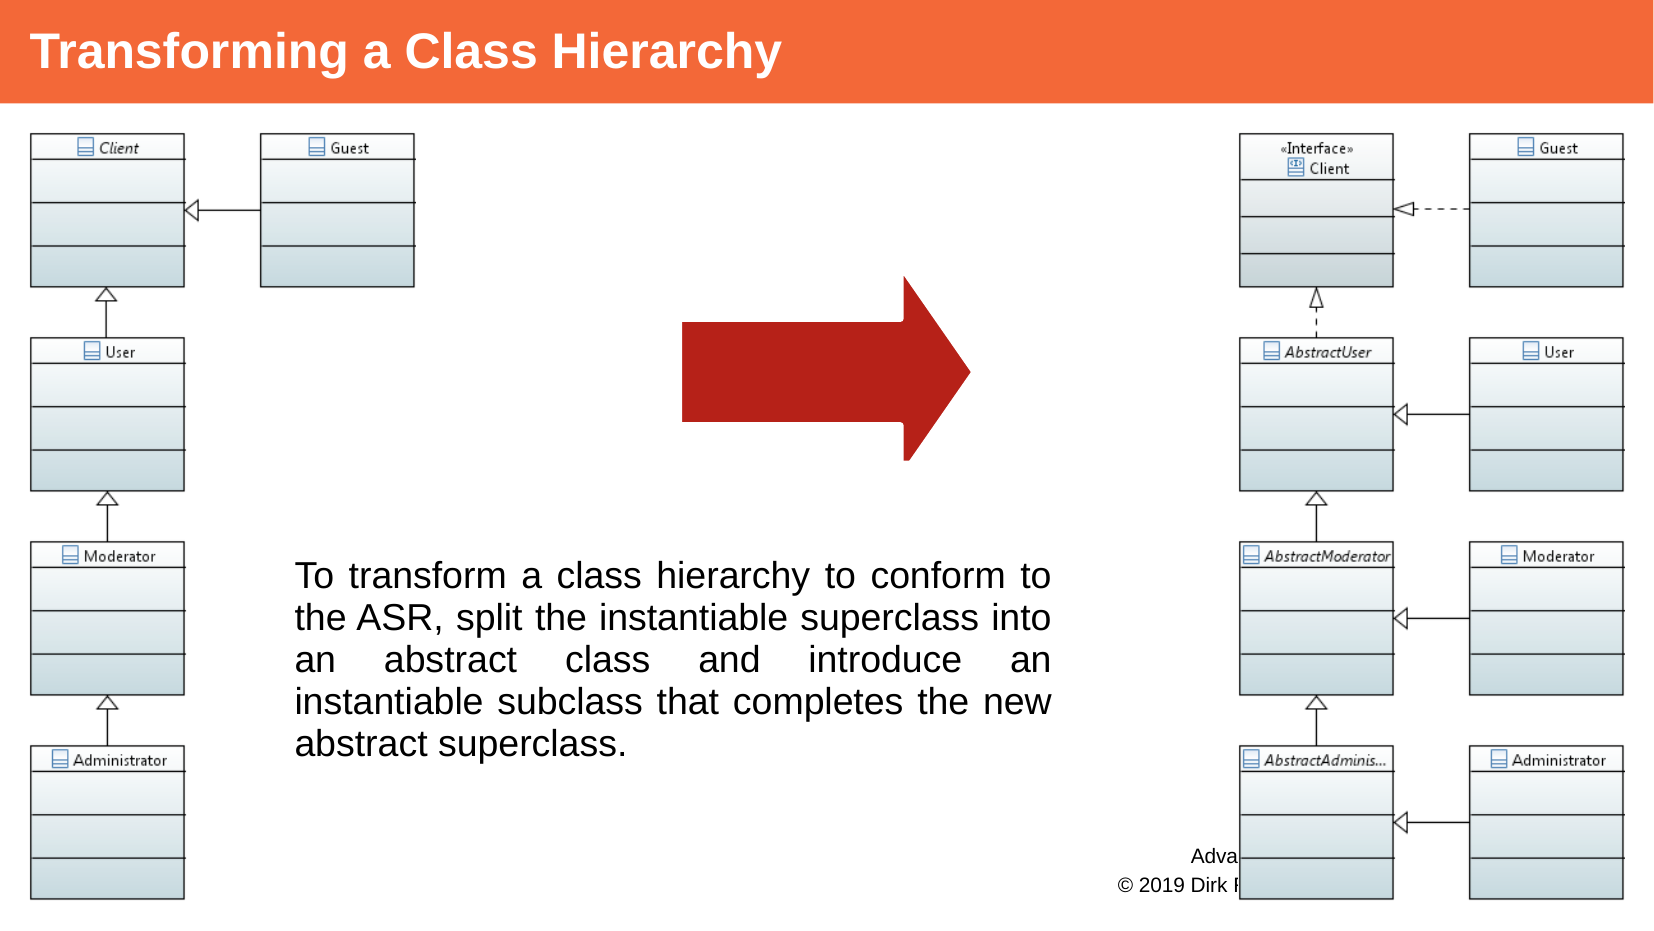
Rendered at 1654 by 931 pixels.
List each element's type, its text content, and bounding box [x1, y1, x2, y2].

picture [29, 132, 416, 901]
list To transform a class hierarchy to conform to the ASR, split the instantiable superclass into an abstract class and introduce an instantiable subclass that completes the new abstract superclass. [289, 460, 1058, 859]
title Transforming a Class Hierarchy [0, 0, 1654, 104]
text_box [679, 265, 975, 460]
picture [1238, 132, 1625, 901]
